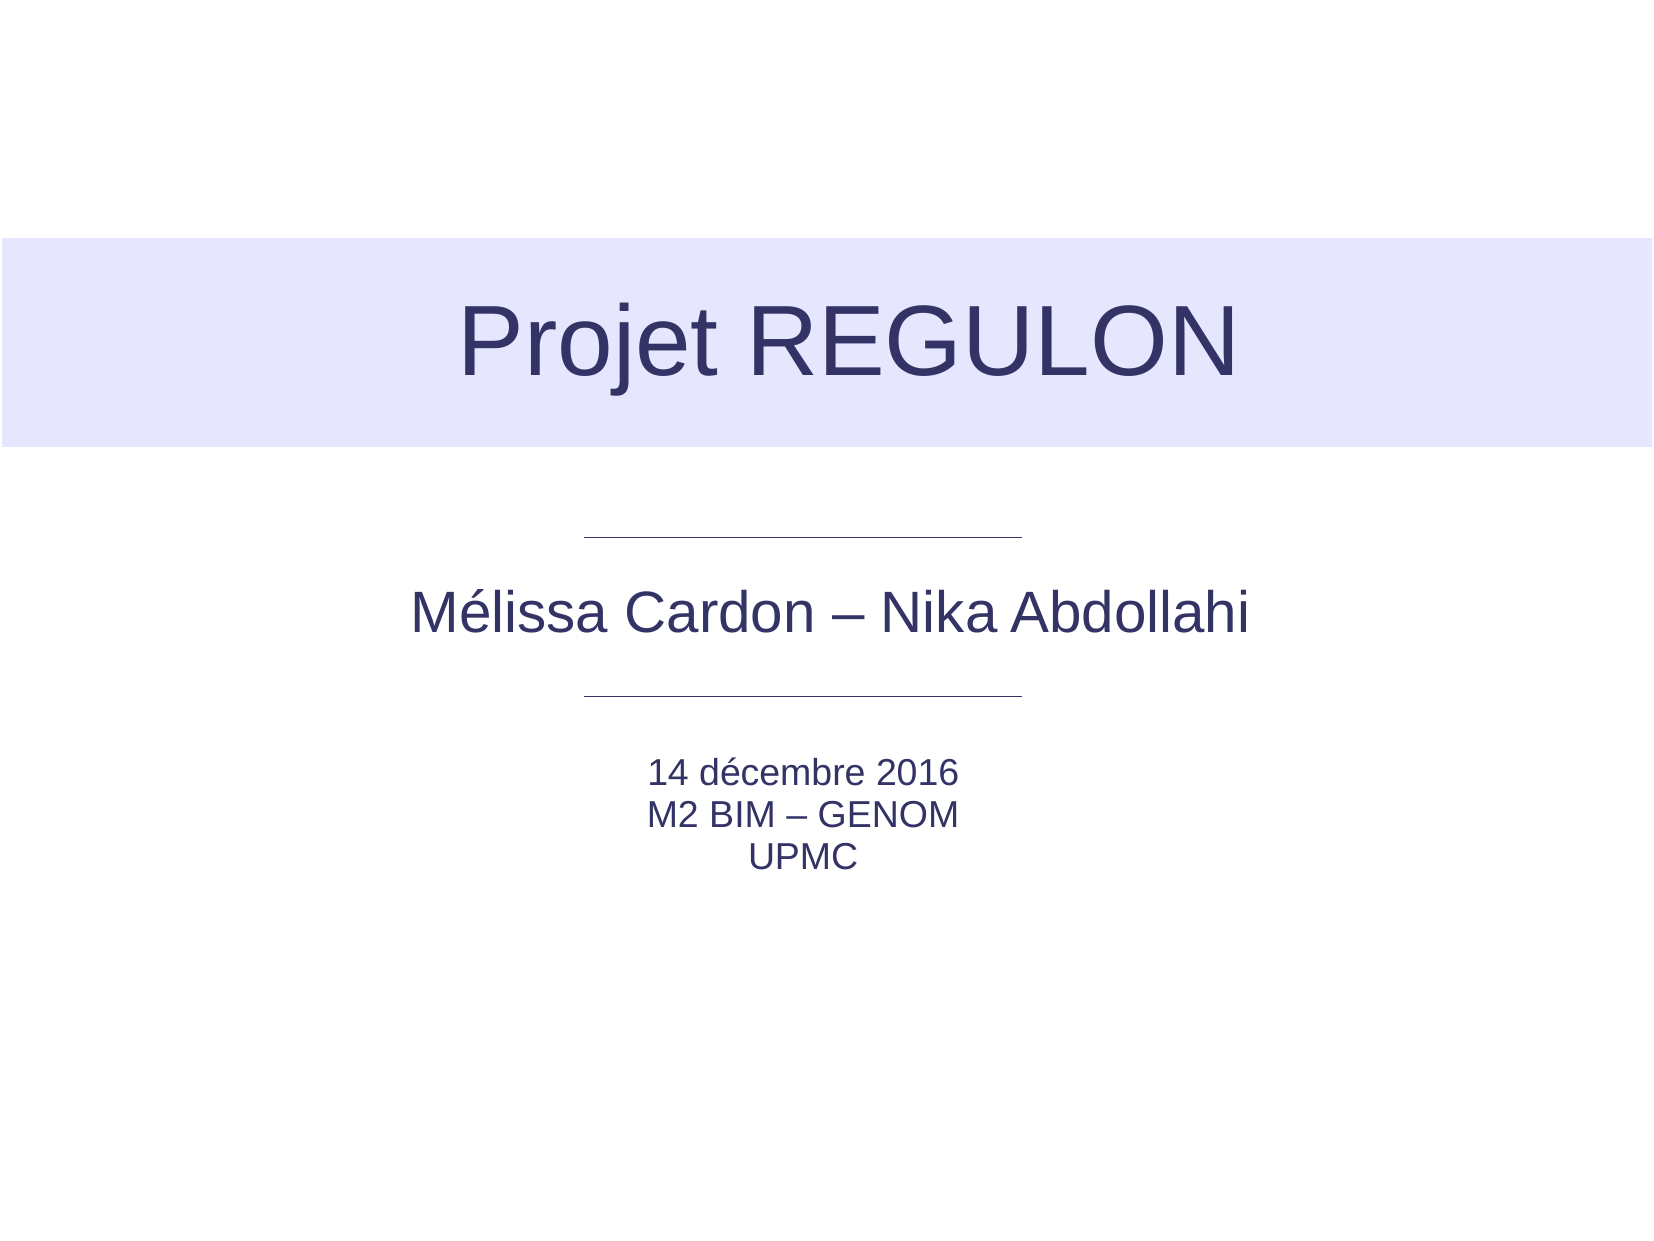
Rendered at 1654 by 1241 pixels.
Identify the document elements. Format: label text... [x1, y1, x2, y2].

text_box Mélissa Cardon – Nika Abdollahi [395, 572, 1267, 653]
text_box Projet REGULON [442, 277, 1256, 405]
text_box [0, 236, 1654, 449]
text_box 14 décembre 2016 M2 BIM – GENOM UPMC [632, 744, 975, 885]
